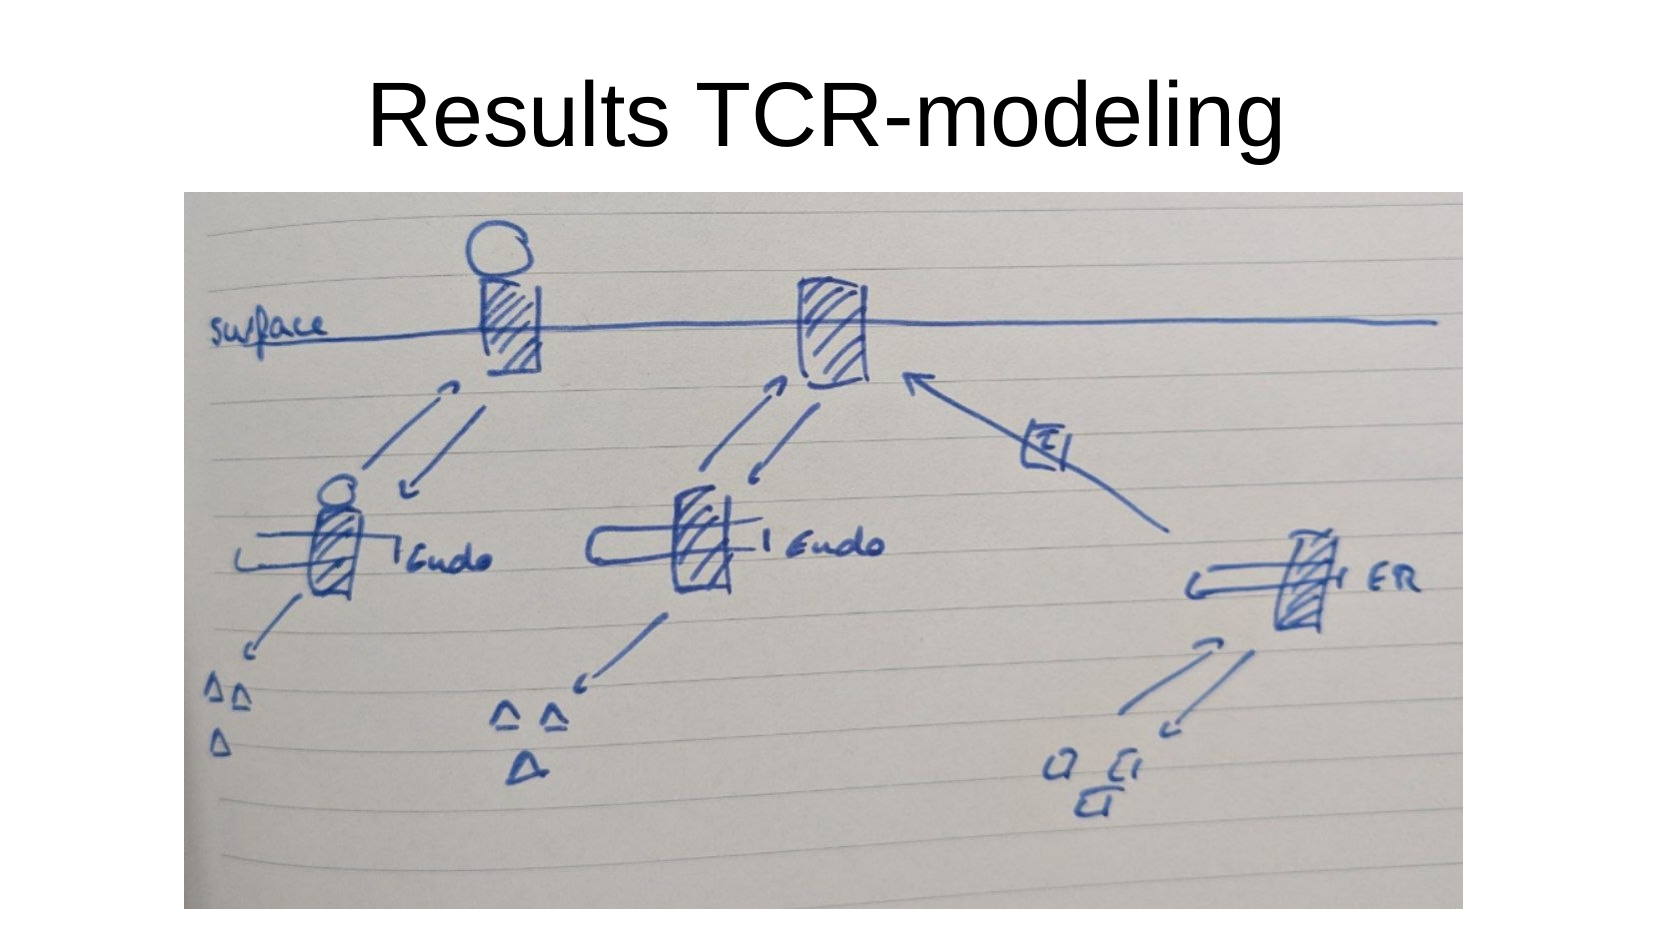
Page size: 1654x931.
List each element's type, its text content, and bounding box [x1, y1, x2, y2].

title Results TCR-modeling [82, 37, 1571, 193]
picture [184, 192, 1463, 909]
